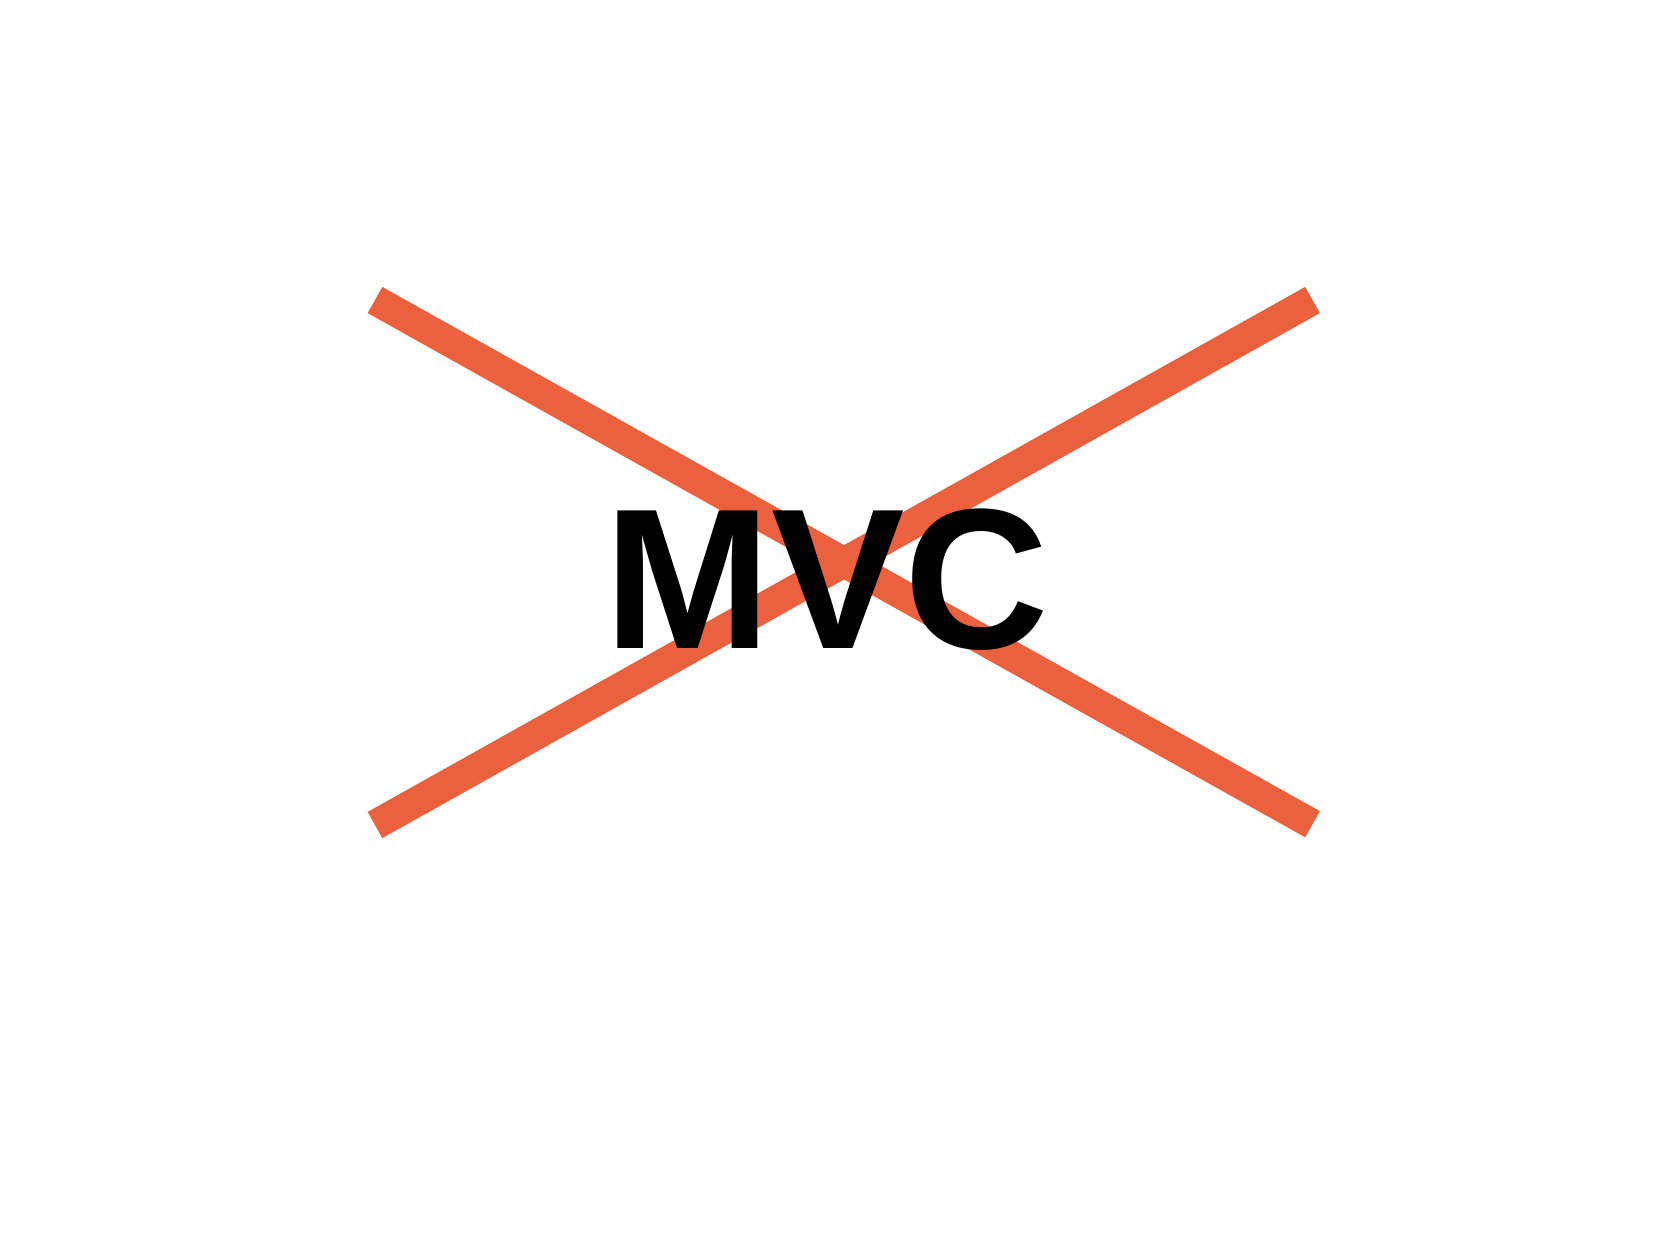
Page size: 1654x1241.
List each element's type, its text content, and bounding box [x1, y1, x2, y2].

subtitle MVC [82, 56, 1571, 1102]
